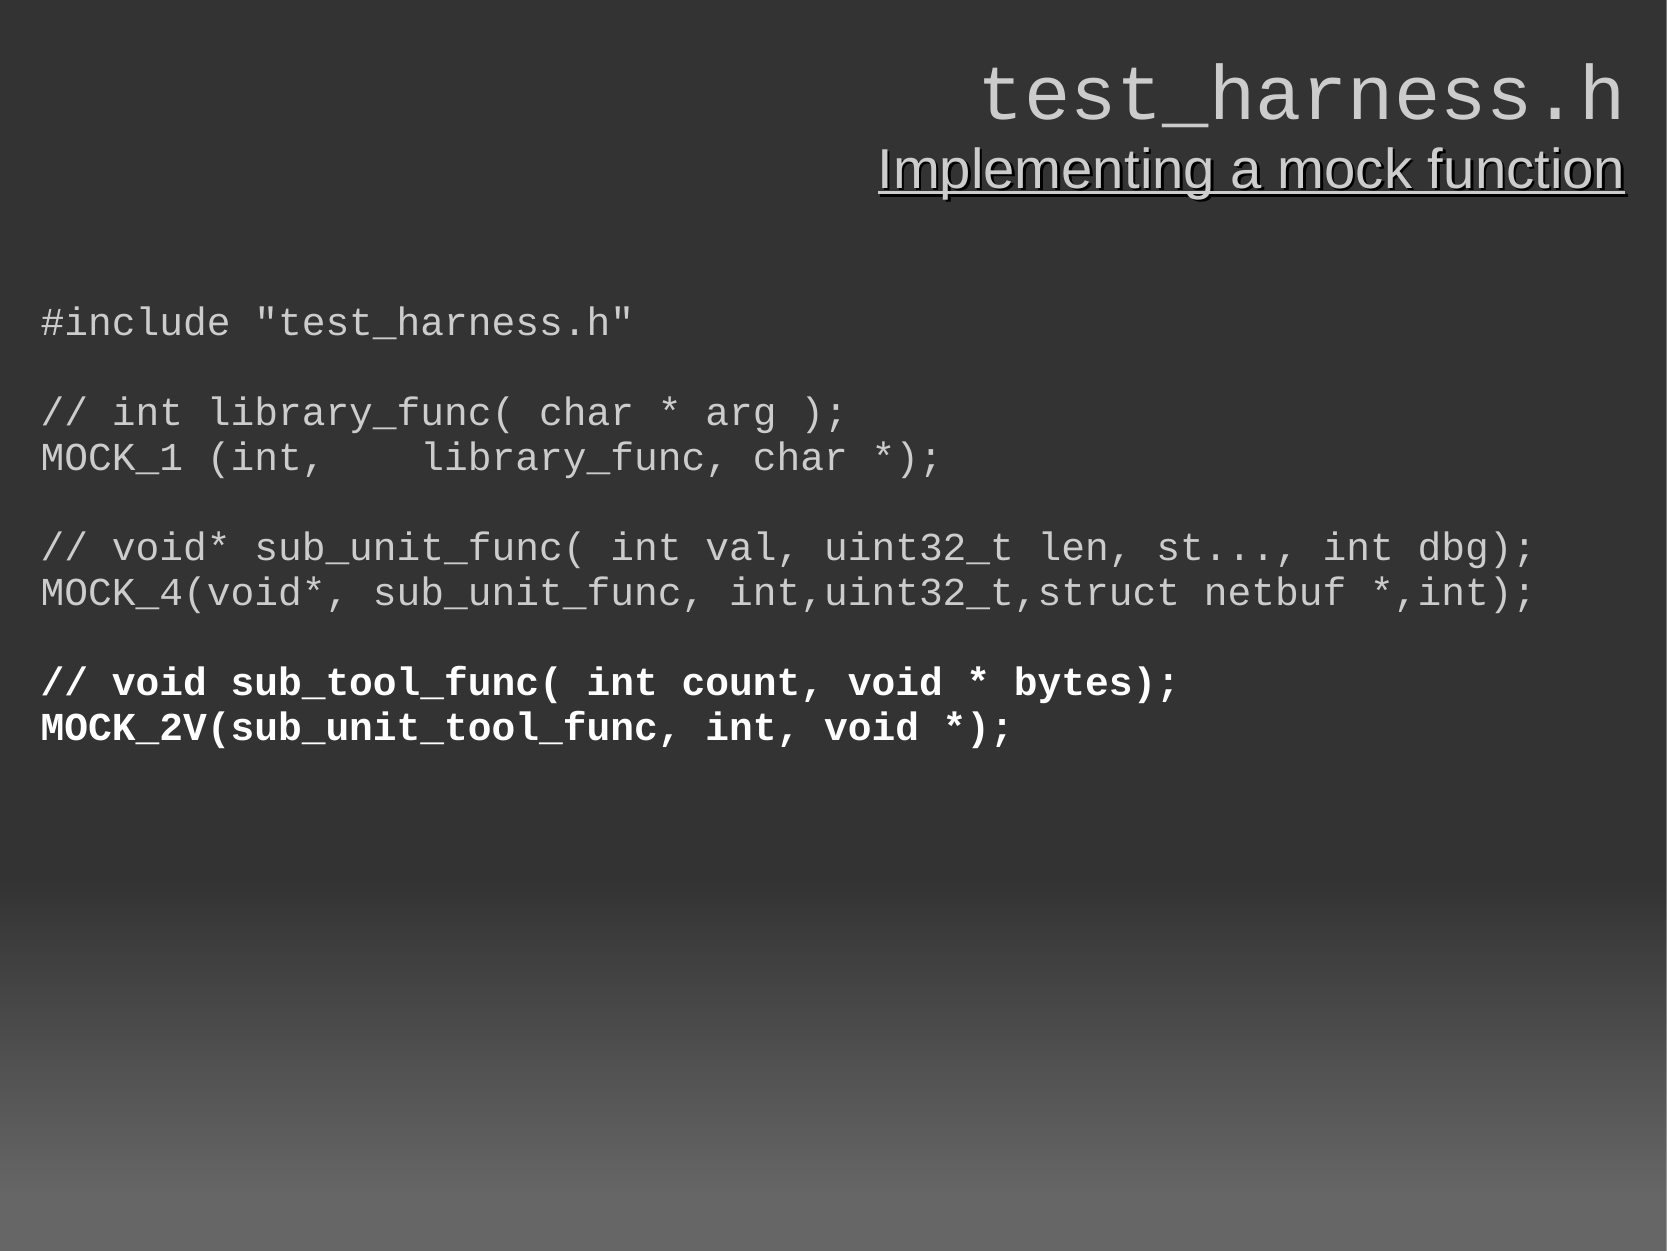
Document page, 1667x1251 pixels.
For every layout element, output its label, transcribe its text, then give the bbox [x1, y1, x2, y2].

list #include "test_harness.h" // int library_func( char * arg ); MOCK_1 (int, library_func, char *); // void* sub_unit_func( int val, uint32_t len, st..., int dbg); MOCK_4(void*, sub_unit_func, int,uint32_t,struct netbuf *,int); // void sub_tool_func( int count, void * bytes); MOCK_2V(sub_unit_tool_func, int, void *); [40, 300, 1627, 1201]
title test_harness.h Implementing a mock function [39, 49, 1626, 233]
picture [0, 0, 1667, 1251]
